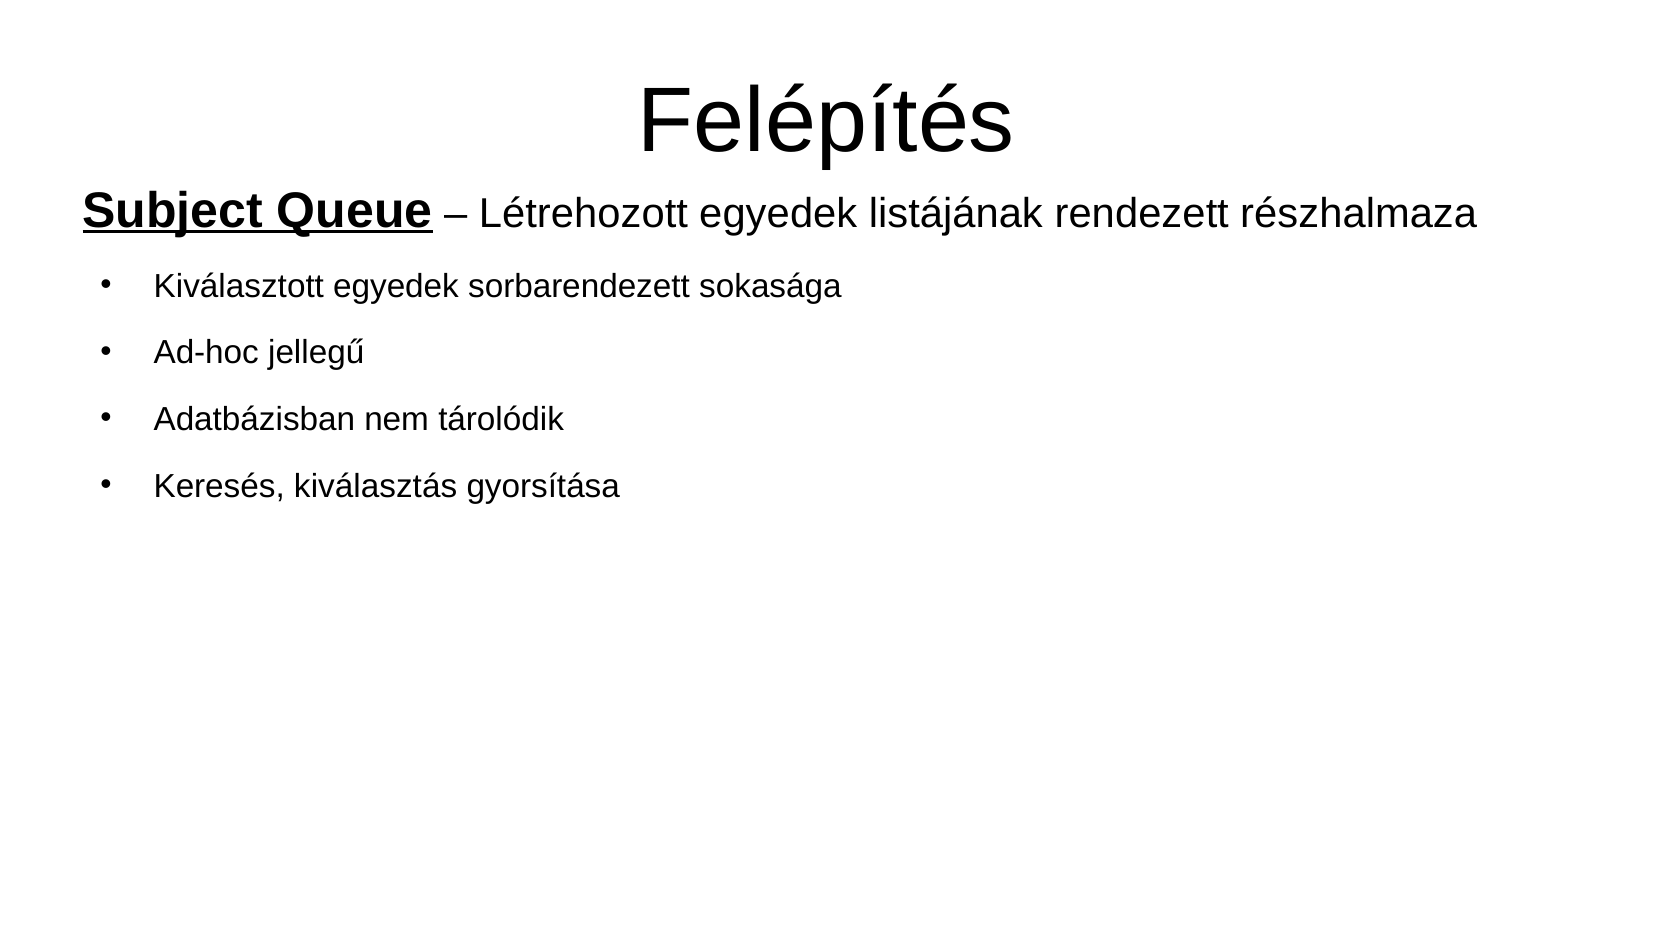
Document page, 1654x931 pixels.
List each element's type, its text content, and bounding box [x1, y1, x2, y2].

list Subject Queue – Létrehozott egyedek listájának rendezett részhalmaza Kiválasztott egyedek sorbarendezett sokasága Ad-hoc jellegű Adatbázisban nem tárolódik Keresés, kiválasztás gyorsítása [82, 193, 1571, 901]
title Felépítés [82, 37, 1571, 193]
